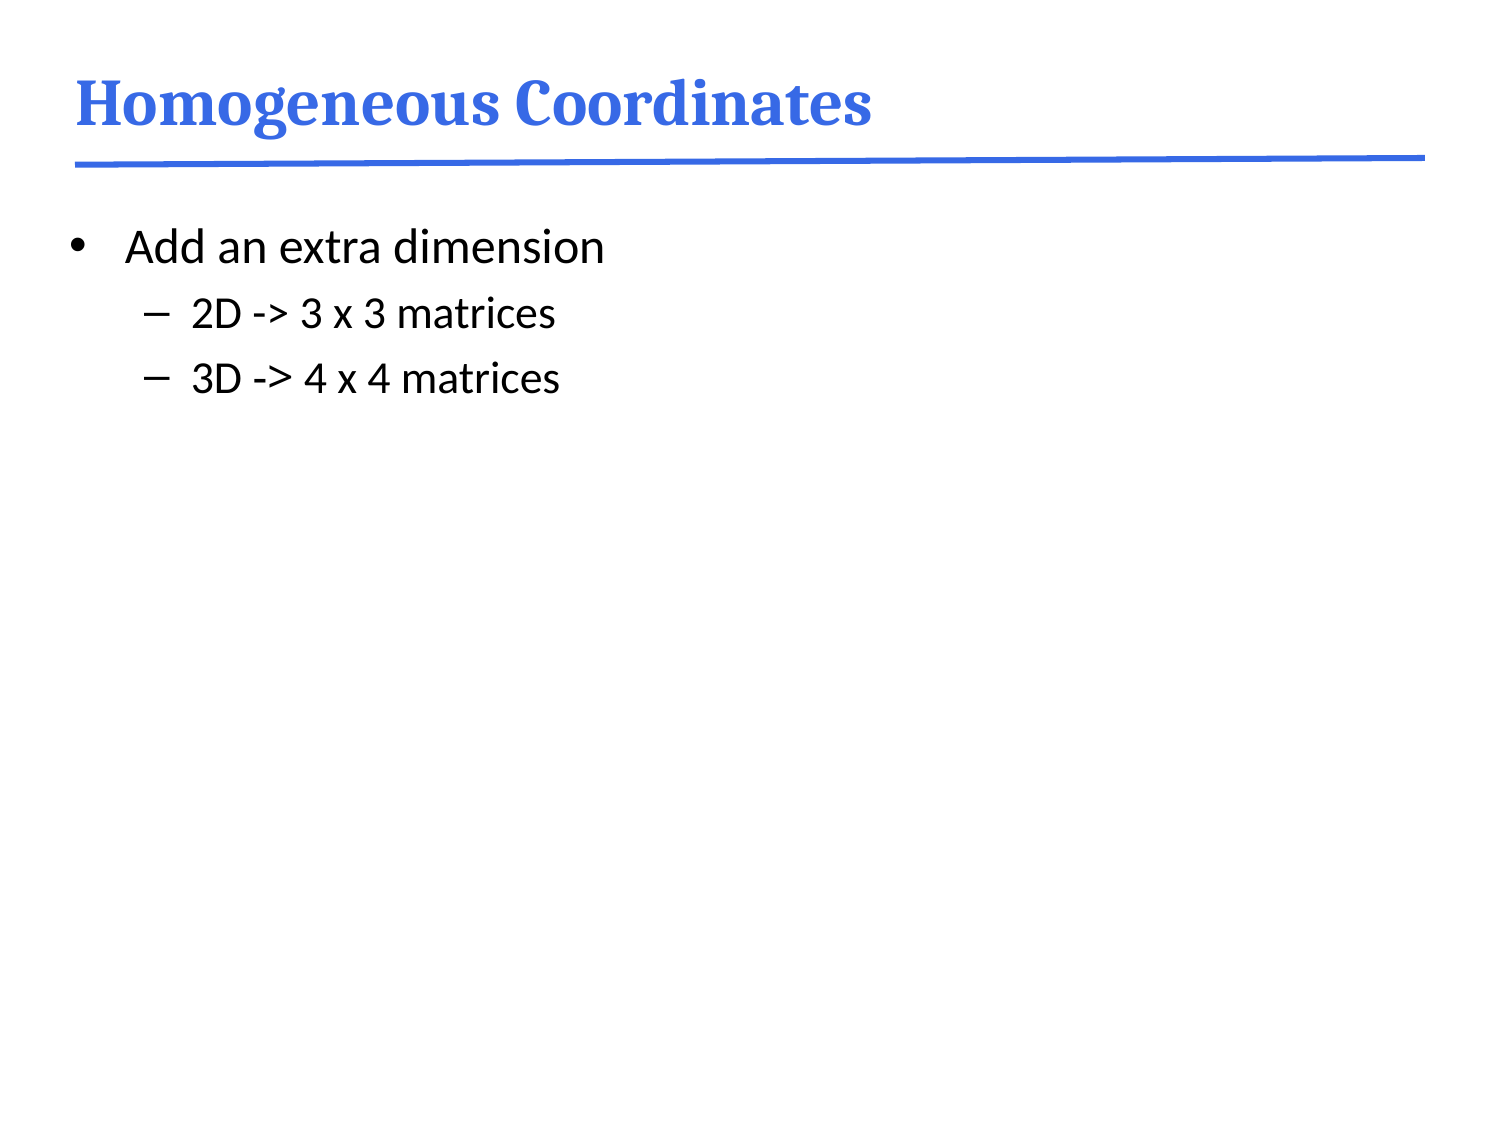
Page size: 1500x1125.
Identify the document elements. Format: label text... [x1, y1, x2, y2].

title Homogeneous Coordinates [75, 9, 1351, 198]
text_box Add an extra dimension 2D -> 3 x 3 matrices 3D -> 4 x 4 matrices [69, 214, 1420, 957]
